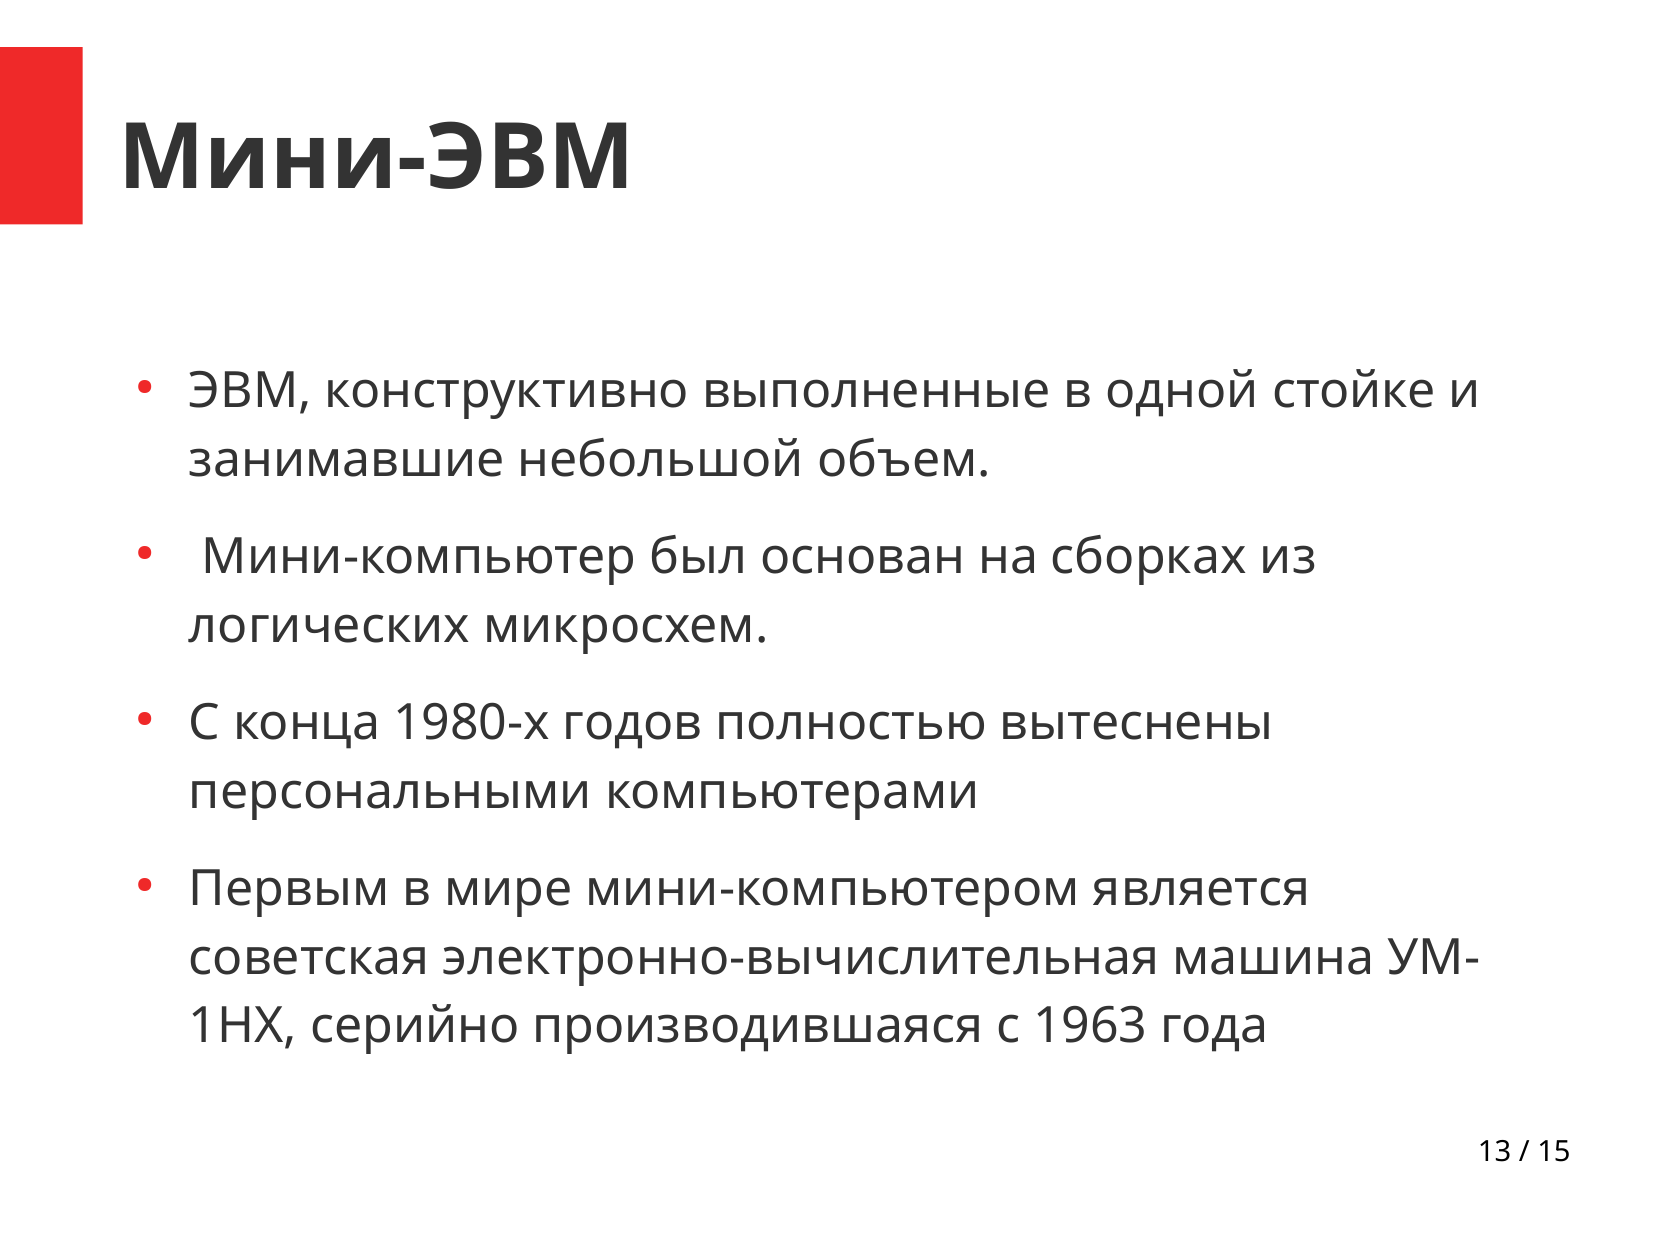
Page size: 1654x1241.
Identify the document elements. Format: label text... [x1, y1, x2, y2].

list ЭВМ, конструктивно выполненные в одной стойке и занимавшие небольшой объем. Мини-компьютер был основан на сборках из логических микросхем. С конца 1980-х годов полностью вытеснены персональными компьютерами Первым в мире мини-компьютером является советская электронно-вычислительная машина УМ-1НХ, серийно производившаяся с 1963 года [118, 354, 1536, 1074]
title Мини-ЭВМ [118, 49, 1571, 257]
